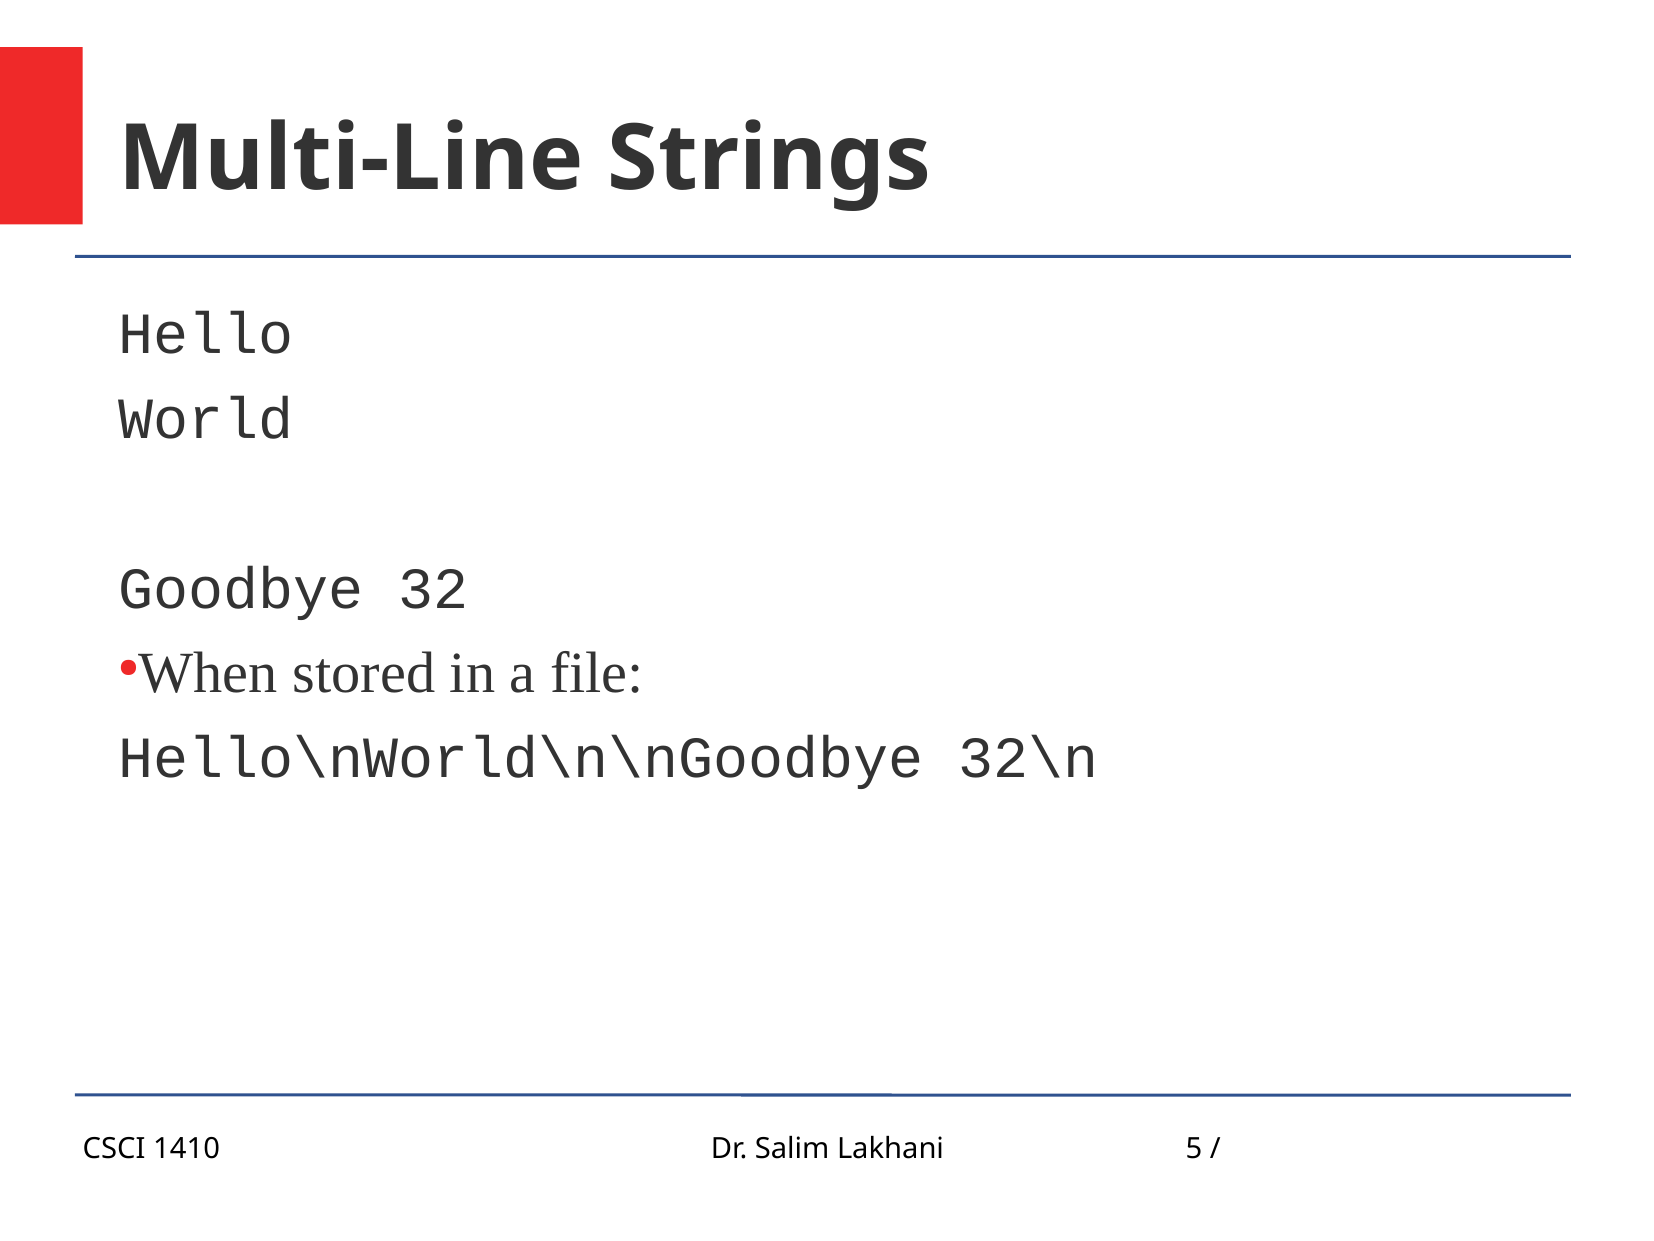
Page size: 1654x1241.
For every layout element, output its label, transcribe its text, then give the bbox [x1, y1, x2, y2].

text_box Dr. Salim Lakhani [565, 1129, 1090, 1216]
title Multi-Line Strings [118, 49, 1571, 257]
text_box / [1185, 1129, 1571, 1216]
text_box CSCI 1410 [82, 1129, 468, 1216]
list Hello World Goodbye 32 When stored in a file: Hello\nWorld\n\nGoodbye 32\n [118, 295, 1536, 1080]
